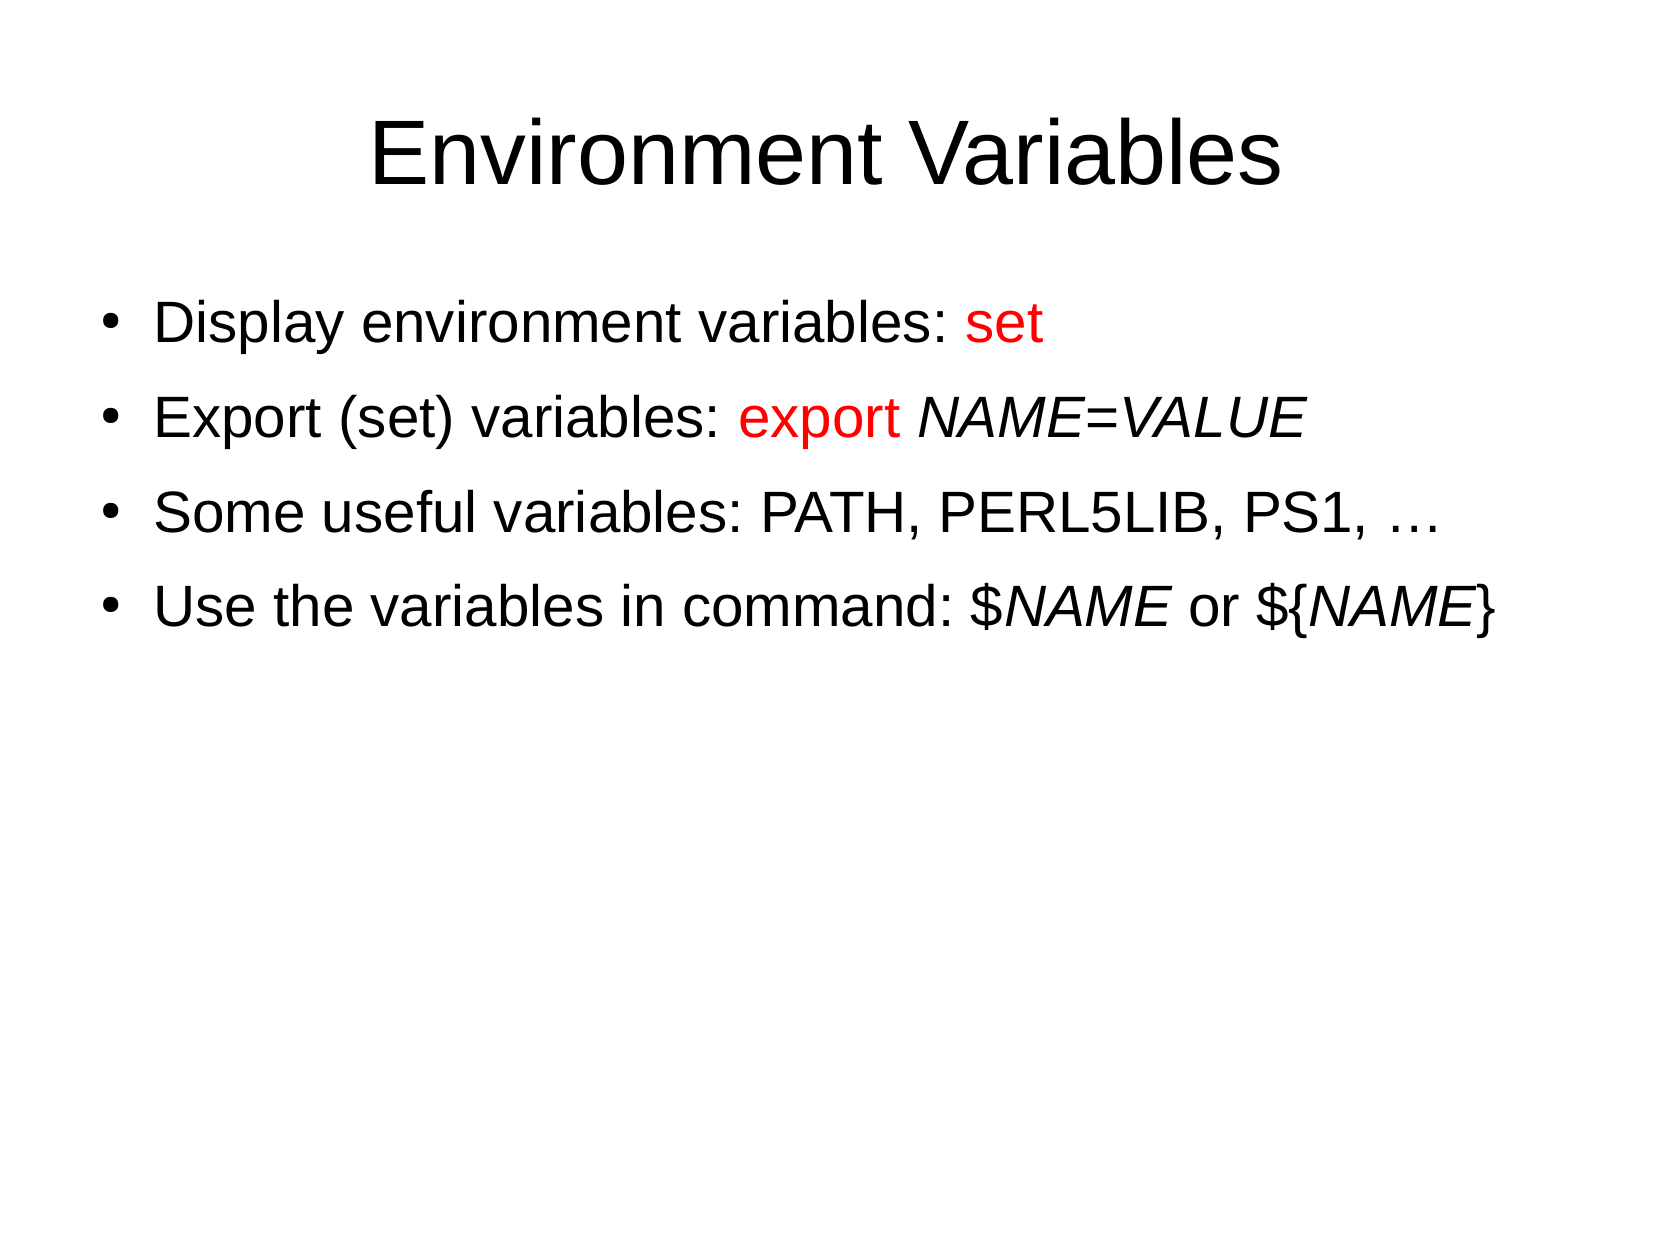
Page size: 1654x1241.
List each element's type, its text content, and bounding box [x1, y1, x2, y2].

list Display environment variables: set Export (set) variables: export NAME=VALUE Some useful variables: PATH, PERL5LIB, PS1, … Use the variables in command: $NAME or ${NAME} [82, 290, 1538, 1010]
title Environment Variables [82, 49, 1571, 257]
